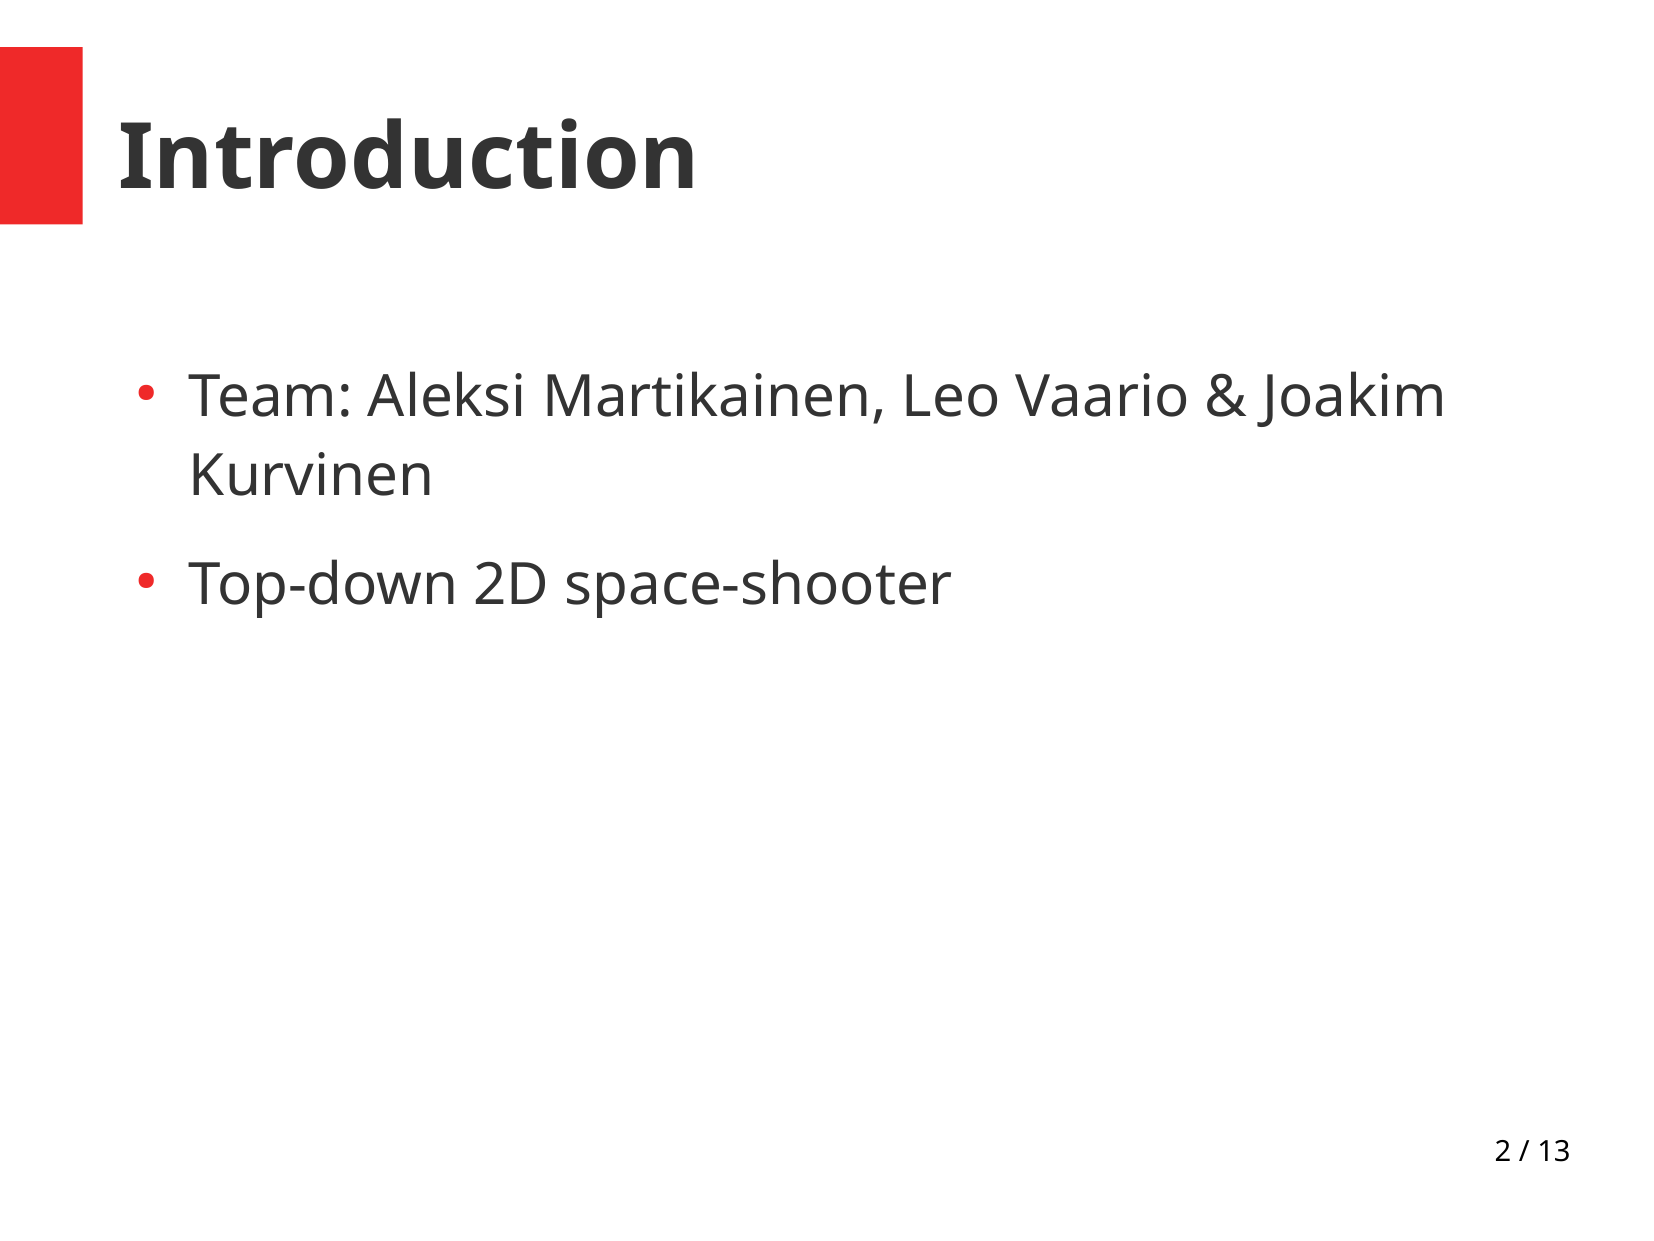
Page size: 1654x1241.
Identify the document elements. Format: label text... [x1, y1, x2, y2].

title Introduction [118, 49, 1571, 257]
list Team: Aleksi Martikainen, Leo Vaario & Joakim Kurvinen Top-down 2D space-shooter [118, 354, 1536, 1074]
